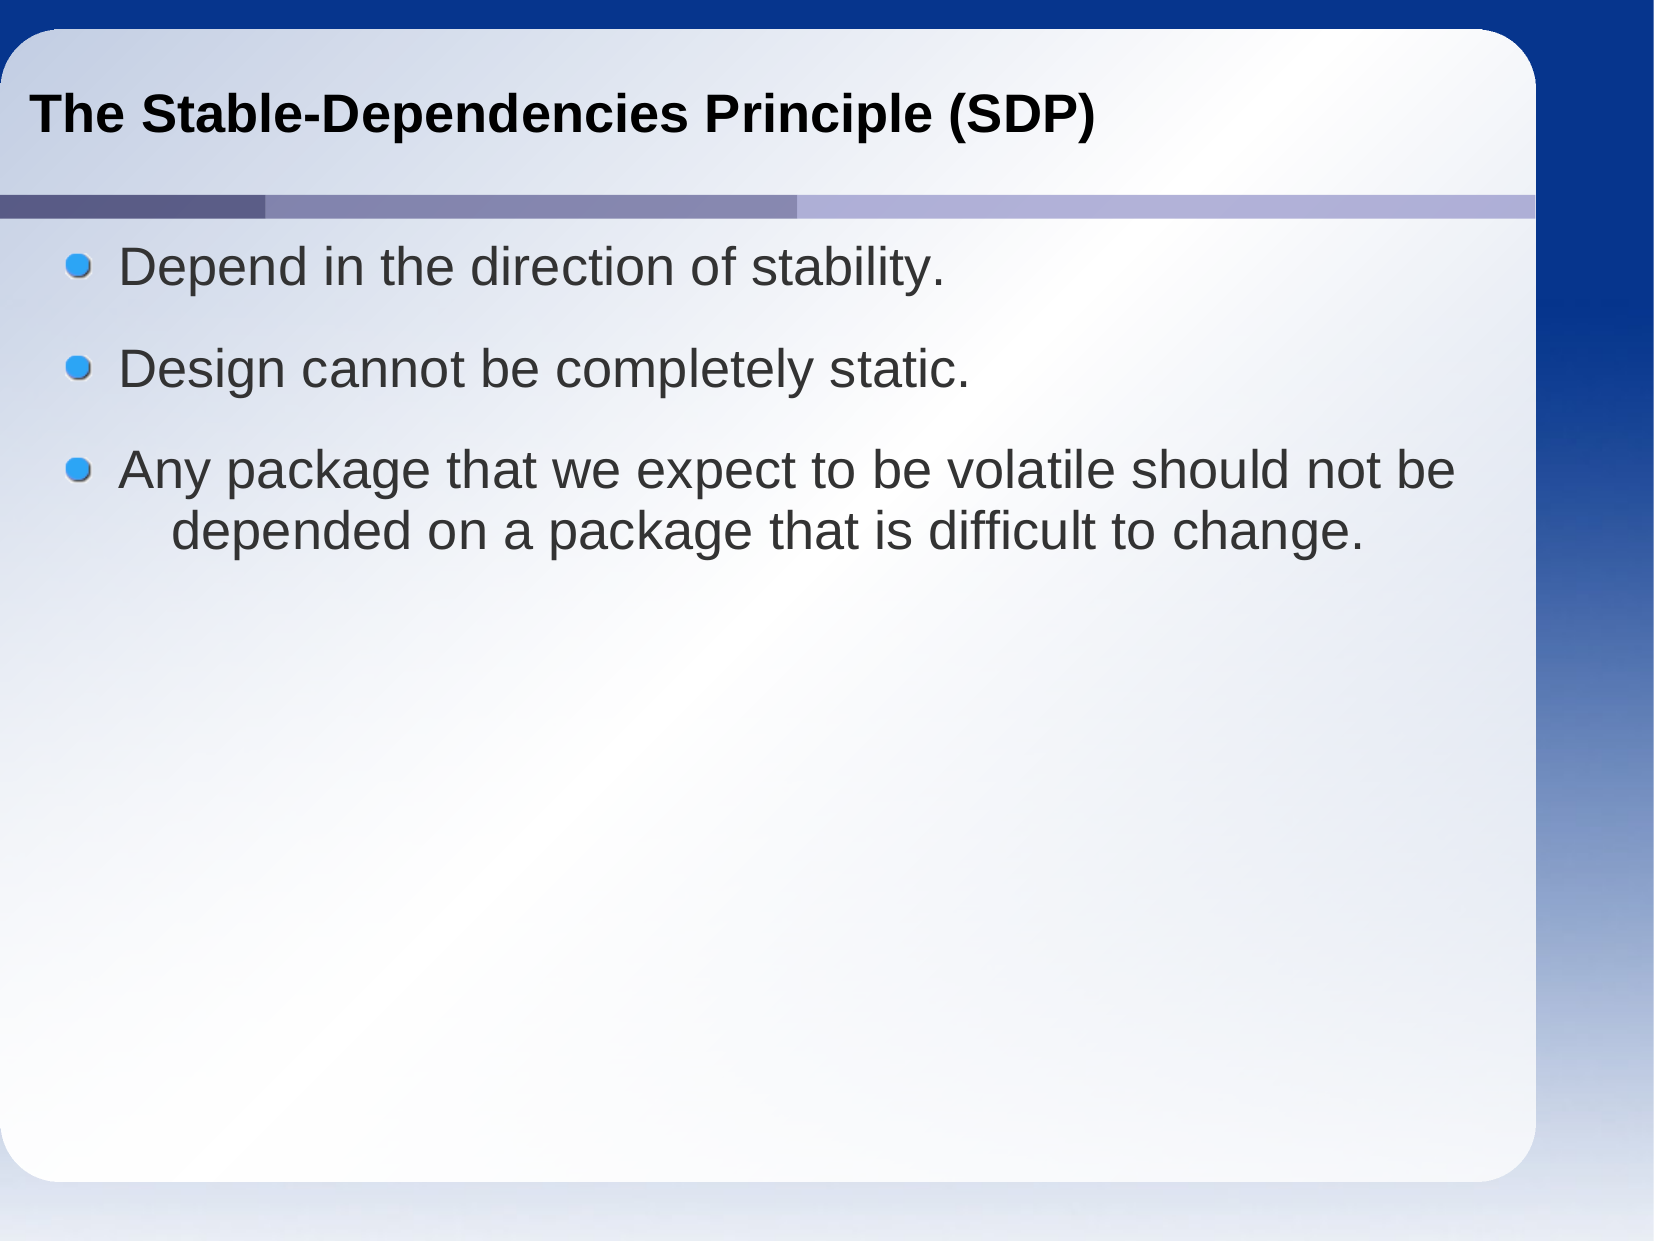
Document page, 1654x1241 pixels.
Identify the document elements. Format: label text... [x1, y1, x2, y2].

title The Stable-Dependencies Principle (SDP) [29, 49, 1506, 178]
list Depend in the direction of stability. Design cannot be completely static. Any package that we expect to be volatile should not be depended on a package that is difficult to change. [29, 236, 1506, 1152]
picture [0, 0, 1654, 1241]
